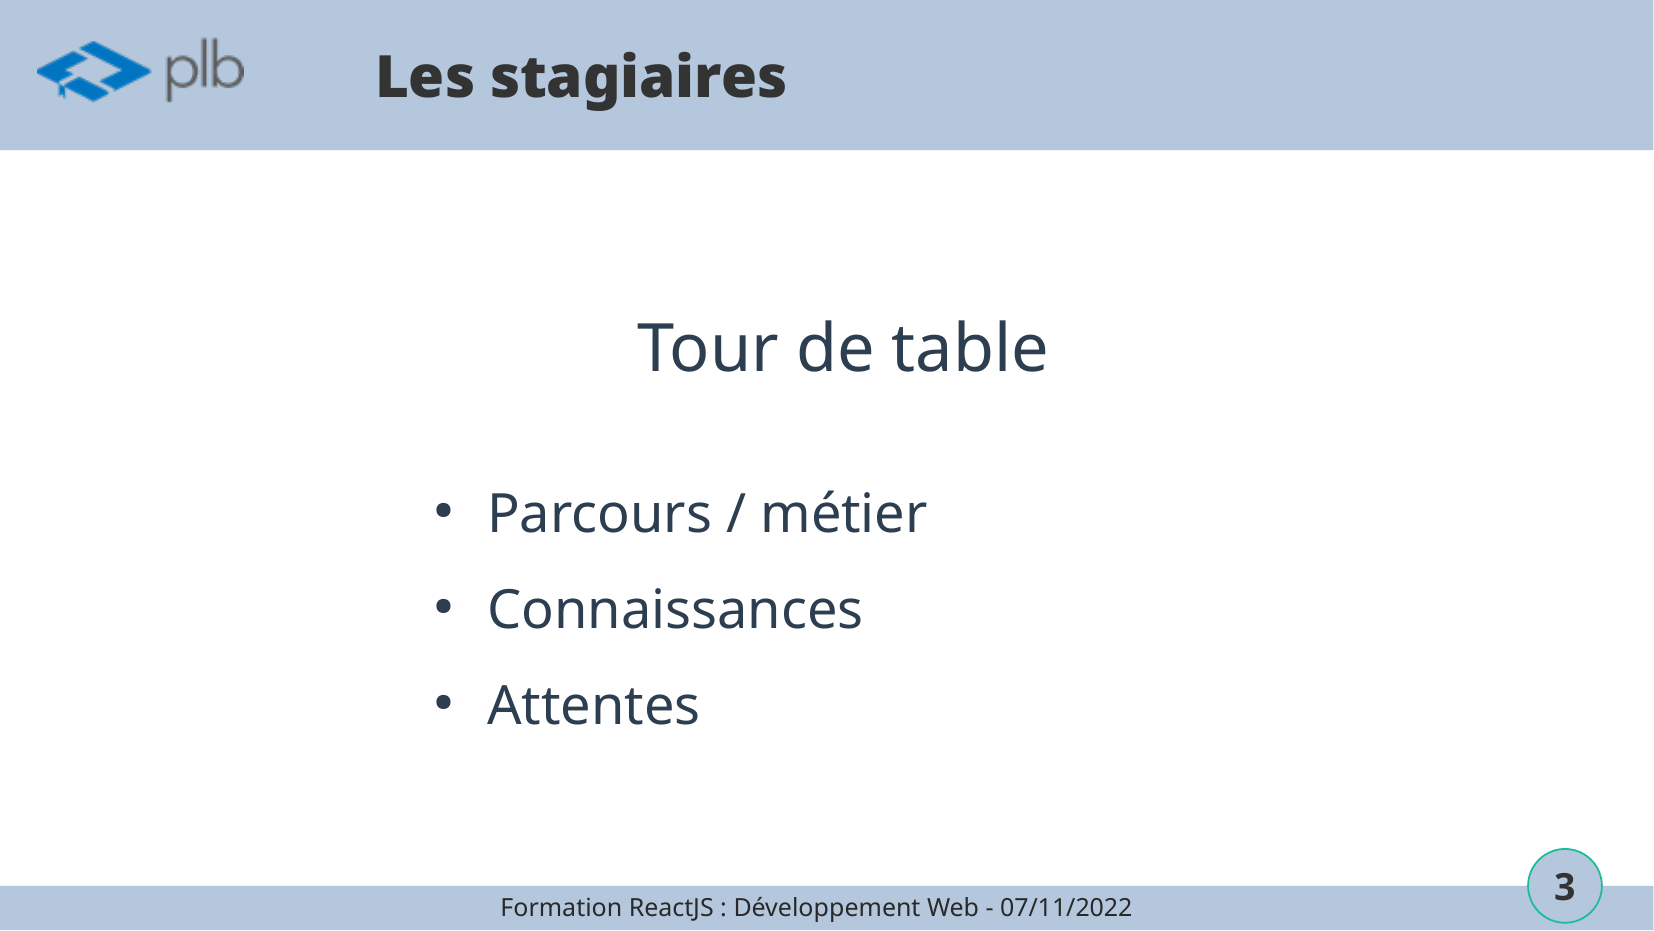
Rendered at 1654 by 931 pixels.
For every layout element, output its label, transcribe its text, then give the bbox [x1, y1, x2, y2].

picture [37, 33, 244, 113]
list Tour de table Parcours / métier Connaissances Attentes [434, 300, 1201, 826]
text_box Formation ReactJS : Développement Web - 07/11/2022 [461, 888, 1173, 926]
title Les stagiaires [375, 0, 1654, 151]
